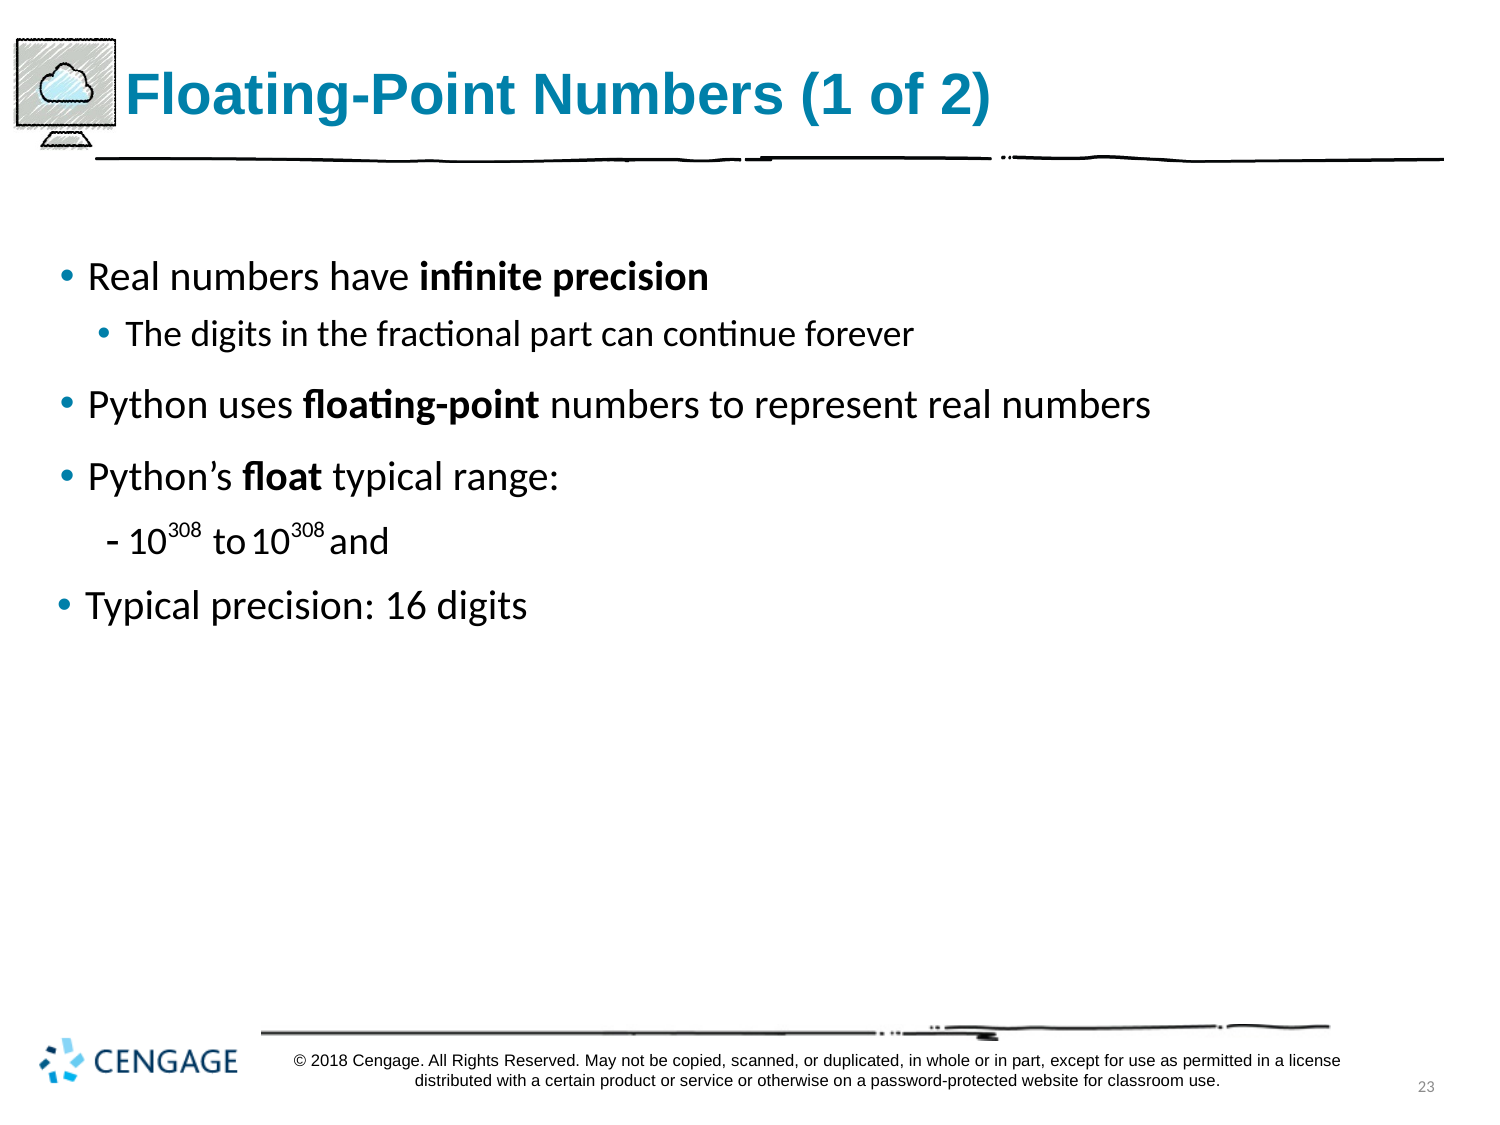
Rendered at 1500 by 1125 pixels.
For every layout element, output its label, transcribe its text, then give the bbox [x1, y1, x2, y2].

picture [19, 1024, 250, 1096]
title Floating-Point Numbers (1 of 2) [125, 55, 1442, 127]
picture [261, 1024, 1331, 1041]
list Real numbers have infinite precision The digits in the fractional part can continue forever Python uses floating-point numbers to represent real numbers Python’s float typical range: [59, 252, 1441, 503]
picture [13, 36, 117, 151]
footer © 2018 Cengage. All Rights Reserved. May not be copied, scanned, or duplicated, in whole or in part, except for use as permitted in a license distributed with a certain product or service or otherwise on a password-protected website for classroom use. [262, 1050, 1375, 1091]
list Typical precision: 16 digits [57, 581, 575, 630]
picture [154, 155, 1444, 163]
picture [99, 512, 396, 565]
